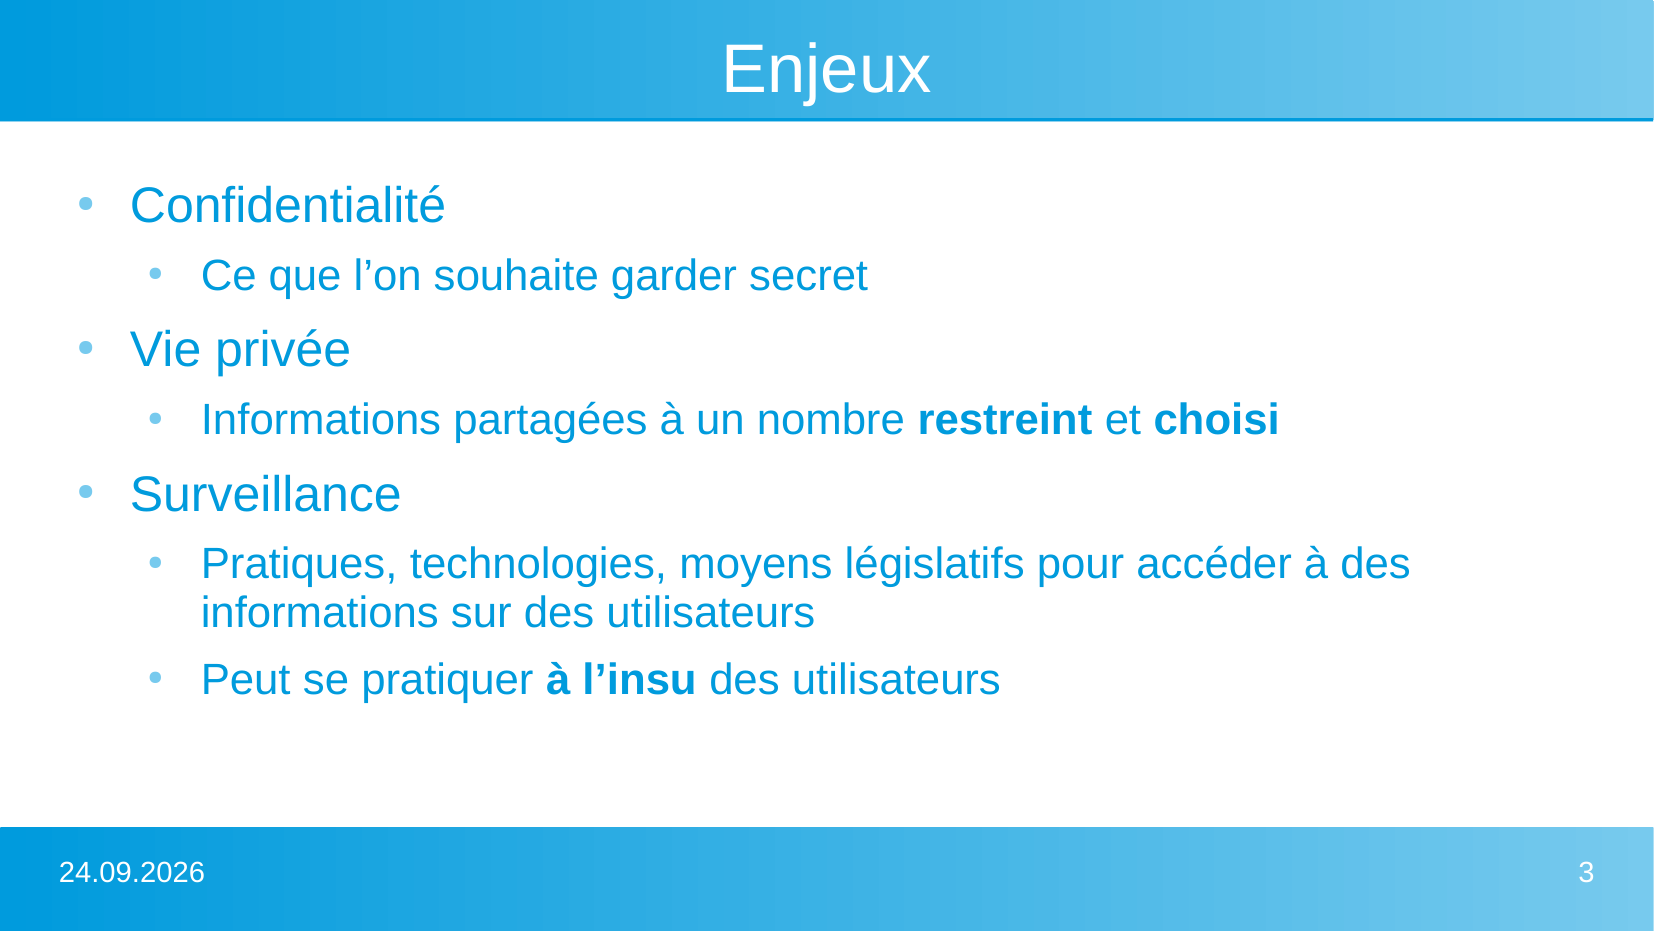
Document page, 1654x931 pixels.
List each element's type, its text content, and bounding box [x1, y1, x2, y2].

title Enjeux [59, 29, 1595, 108]
list Confidentialité Ce que l’on souhaite garder secret Vie privée Informations partagées à un nombre restreint et choisi Surveillance Pratiques, technologies, moyens législatifs pour accéder à des informations sur des utilisateurs Peut se pratiquer à l’insu des utilisateurs [59, 177, 1595, 768]
